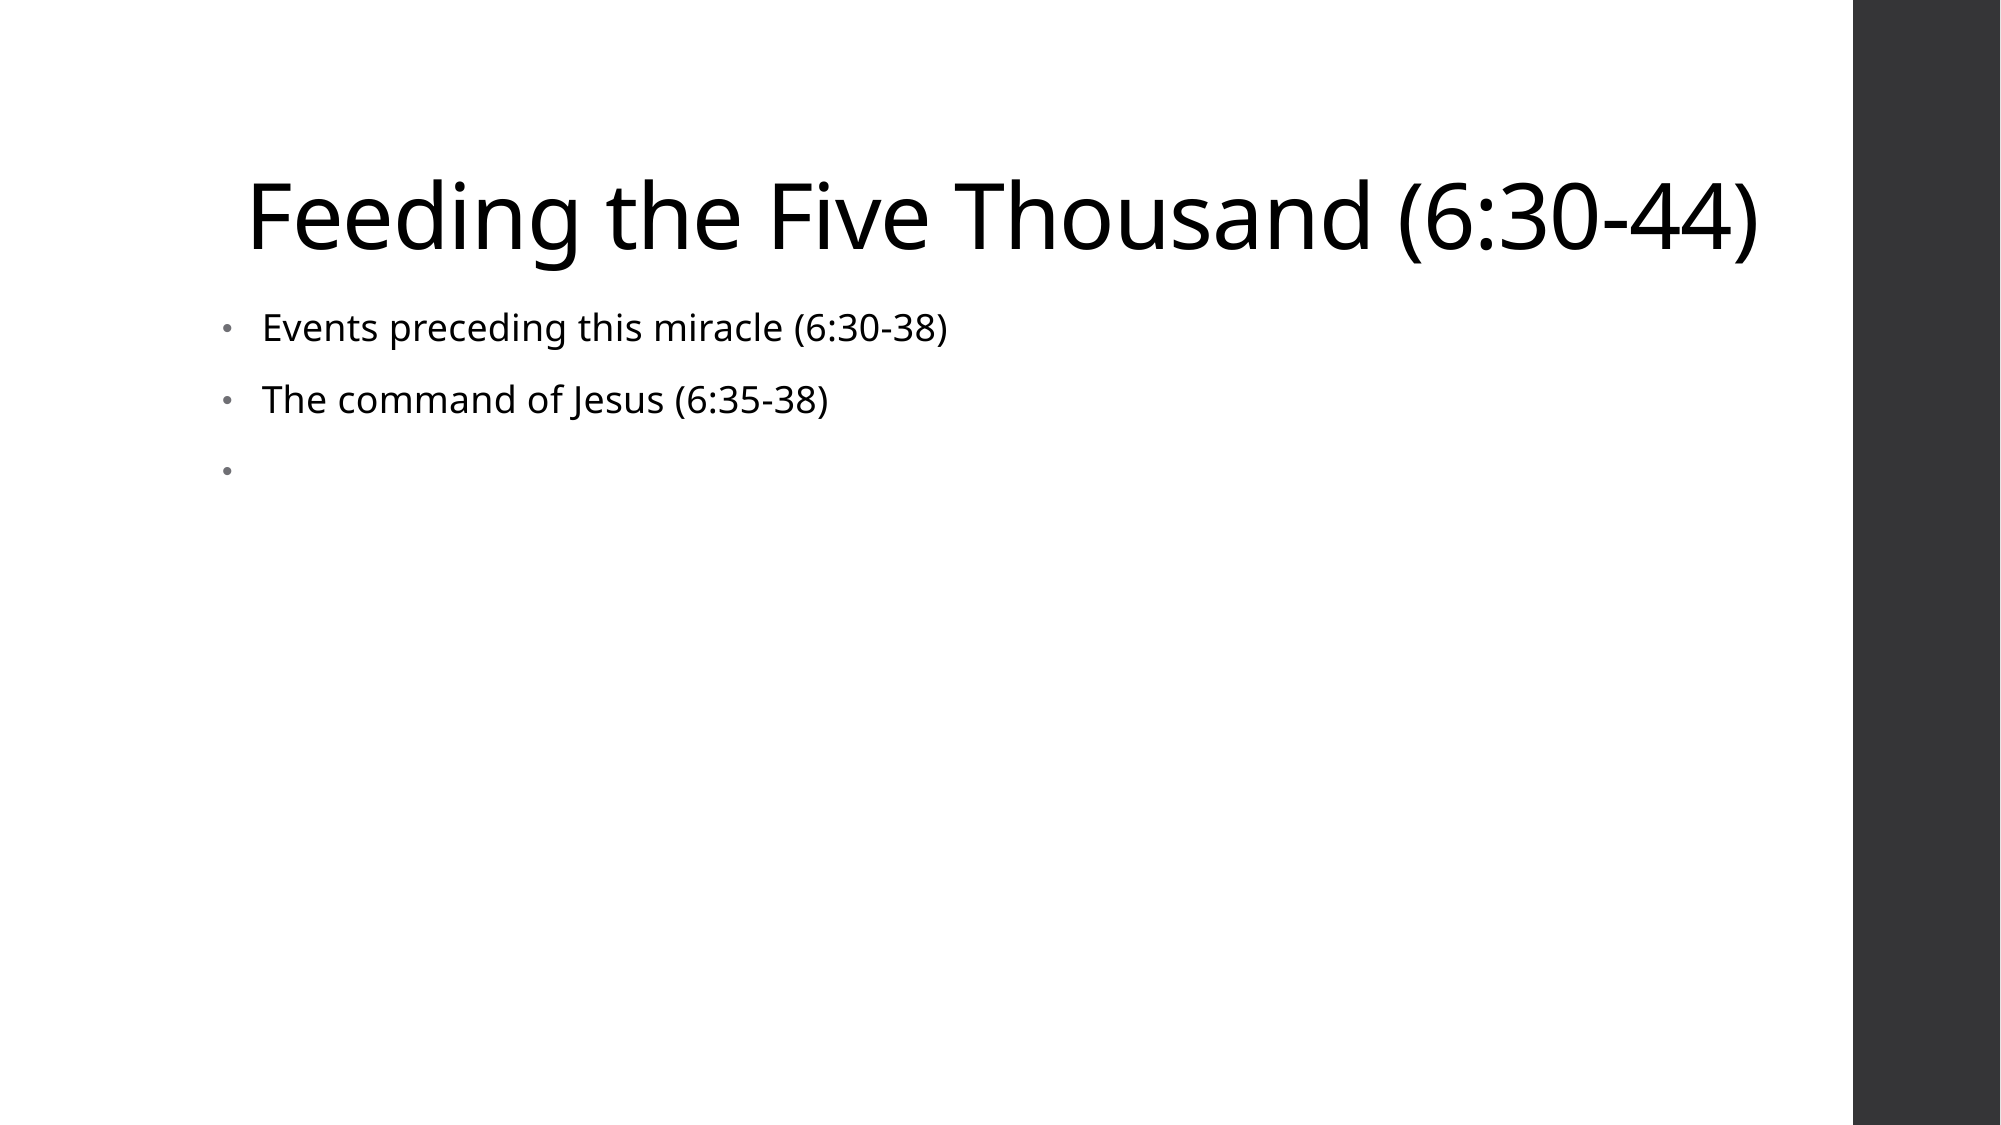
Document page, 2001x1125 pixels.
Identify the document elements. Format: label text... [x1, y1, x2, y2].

list Events preceding this miracle (6:30-38) The command of Jesus (6:35-38) [206, 299, 1617, 1014]
title Feeding the Five Thousand (6:30-44) [206, 60, 1797, 278]
